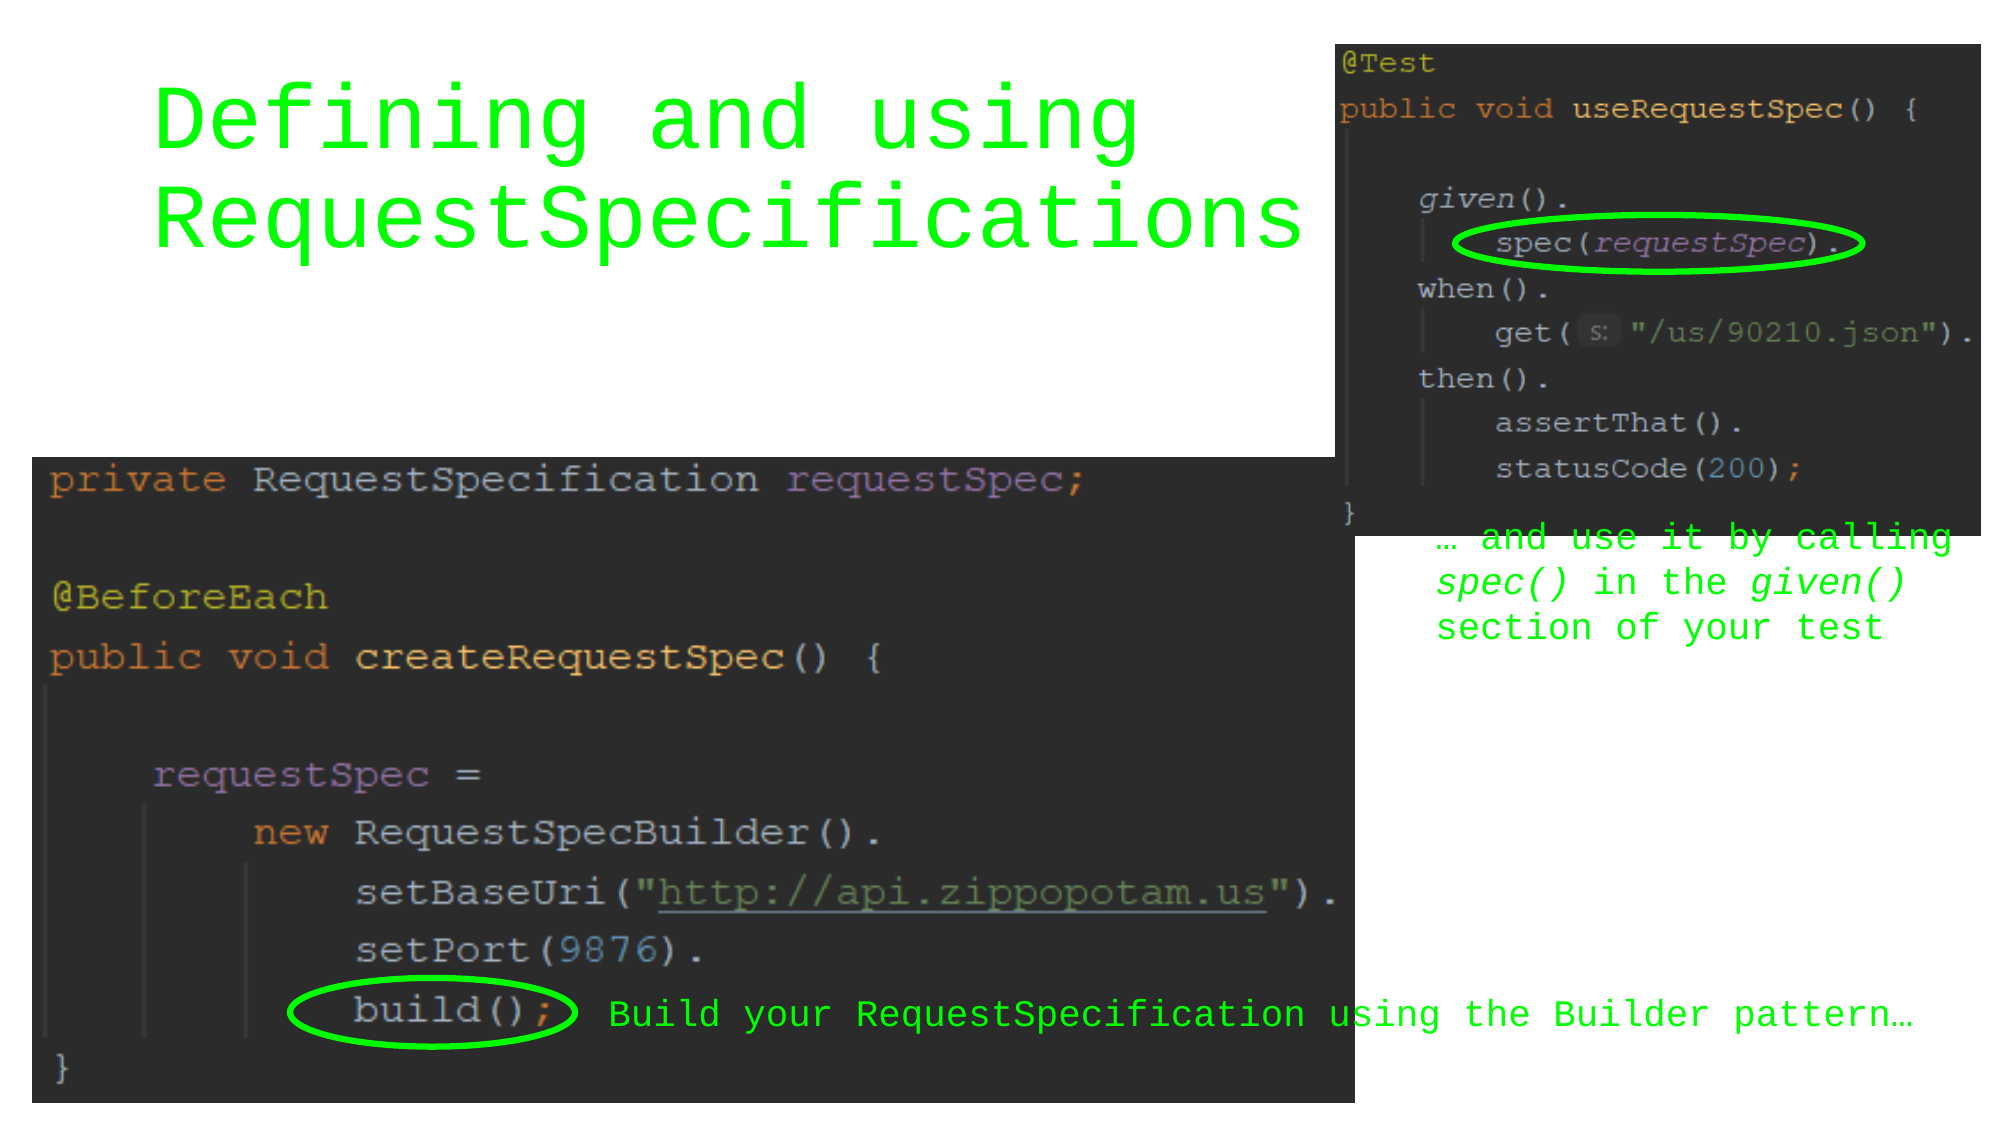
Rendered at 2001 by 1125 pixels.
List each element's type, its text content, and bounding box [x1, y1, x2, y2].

text_box … and use it by calling spec() in the given() section of your test [1420, 504, 1977, 656]
text_box Build your RequestSpecification using the Builder pattern… [593, 981, 1967, 1043]
title Defining and using RequestSpecifications [137, 59, 1335, 278]
picture [32, 44, 1981, 1103]
